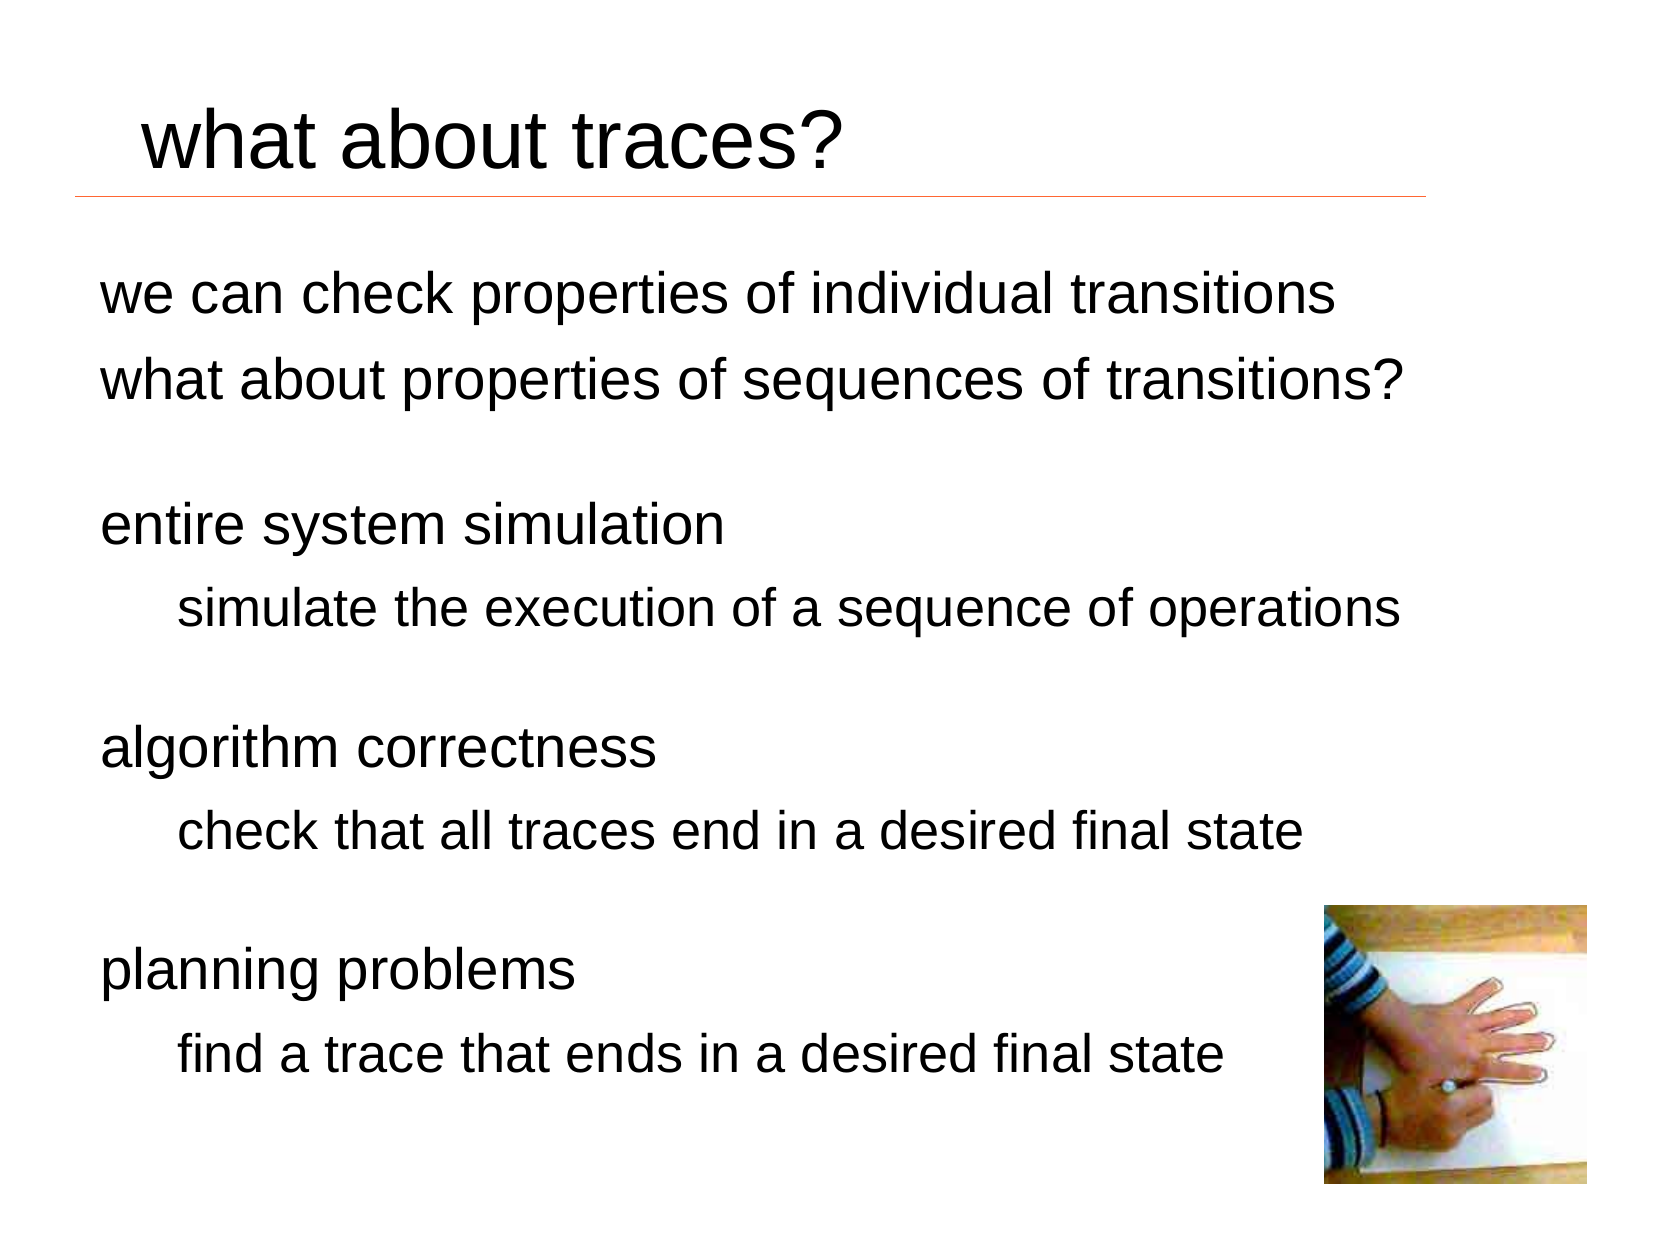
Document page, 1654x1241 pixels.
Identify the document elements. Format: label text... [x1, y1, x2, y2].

list we can check properties of individual transitions what about properties of sequences of transitions? entire system simulation simulate the execution of a sequence of operations algorithm correctness check that all traces end in a desired final state planning problems find a trace that ends in a desired final state [82, 261, 1571, 1156]
picture [1324, 905, 1587, 1185]
title what about traces? [141, 86, 1604, 193]
